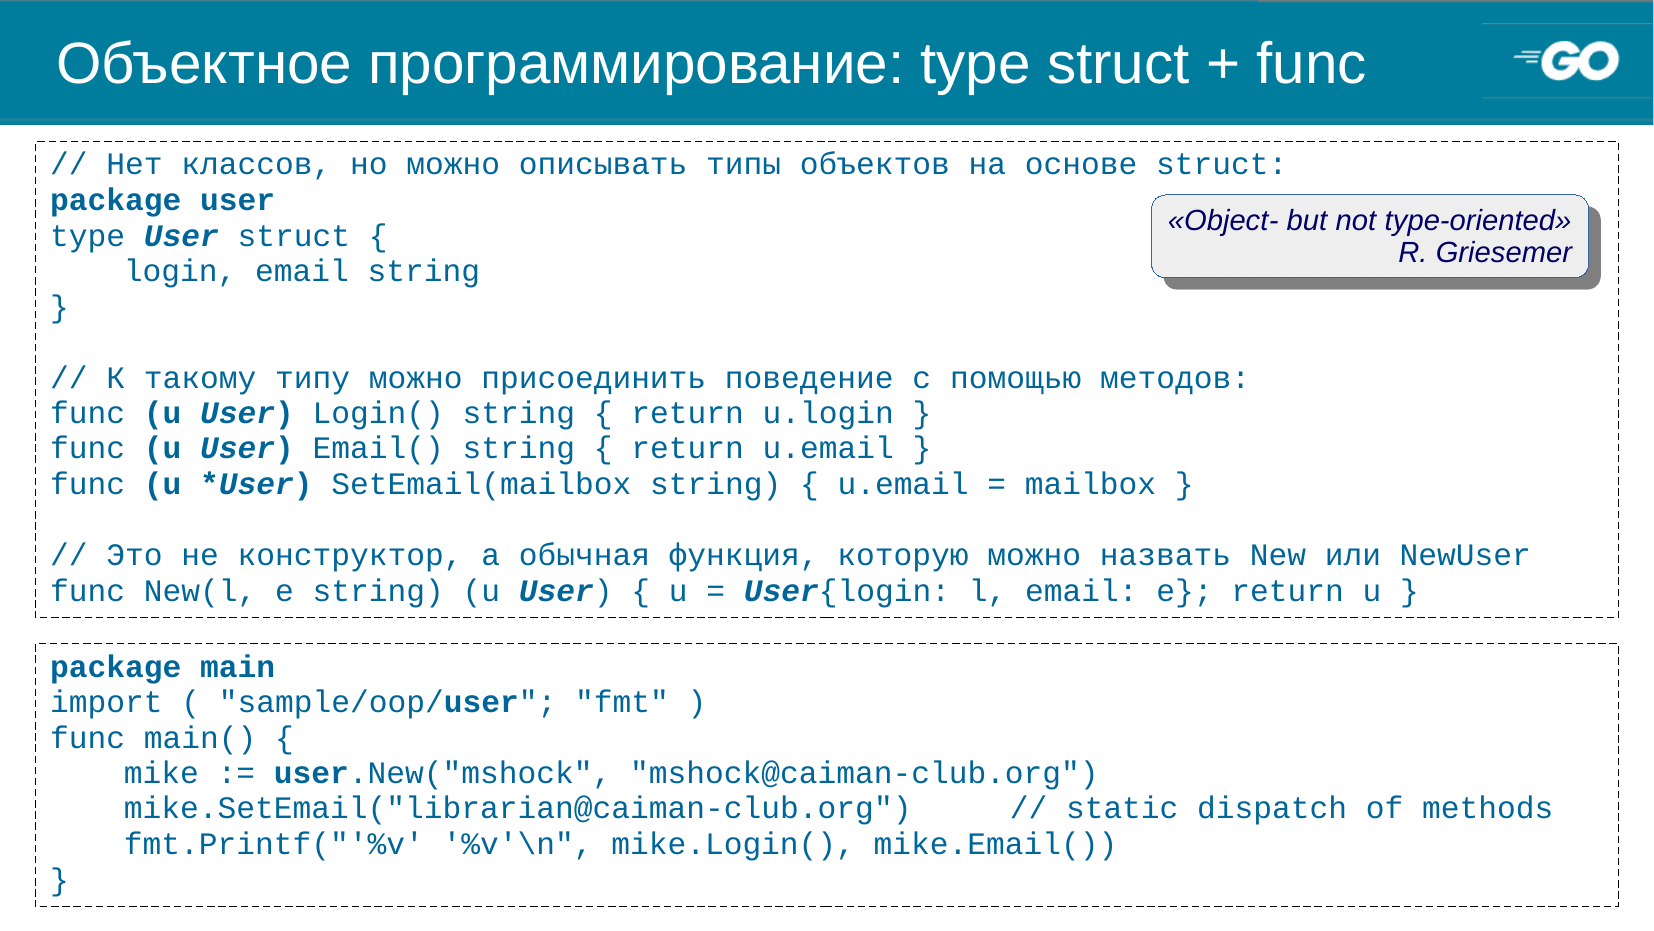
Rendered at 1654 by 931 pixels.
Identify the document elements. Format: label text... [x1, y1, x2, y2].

text_box «Object- but not type-oriented» R. Griesemer [1151, 194, 1589, 278]
text_box Объектное программирование: type struct + func [41, 23, 1495, 104]
text_box package main import ( "sample/oop/user"; "fmt" ) func main() { mike := user.New("mshock", "mshock@caiman-club.org") mike.SetEmail("librarian@caiman-club.org") // static dispatch of methods fmt.Printf("'%v' '%v'\n", mike.Login(), mike.Email()) } [35, 643, 1619, 907]
picture [1542, 41, 1619, 81]
text_box // Нет классов, но можно описывать типы объектов на основе struct: package user type User struct { login, email string } // К такому типу можно присоединить поведение с помощью методов: func (u User) Login() string { return u.login } func (u User) Email() string { return u.email } func (u *User) SetEmail(mailbox string) { u.email = mailbox } // Это не конструктор, а обычная функция, которую можно назвать New или NewUser func New(l, e string) (u User) { u = User{login: l, email: e}; return u } [35, 141, 1619, 618]
